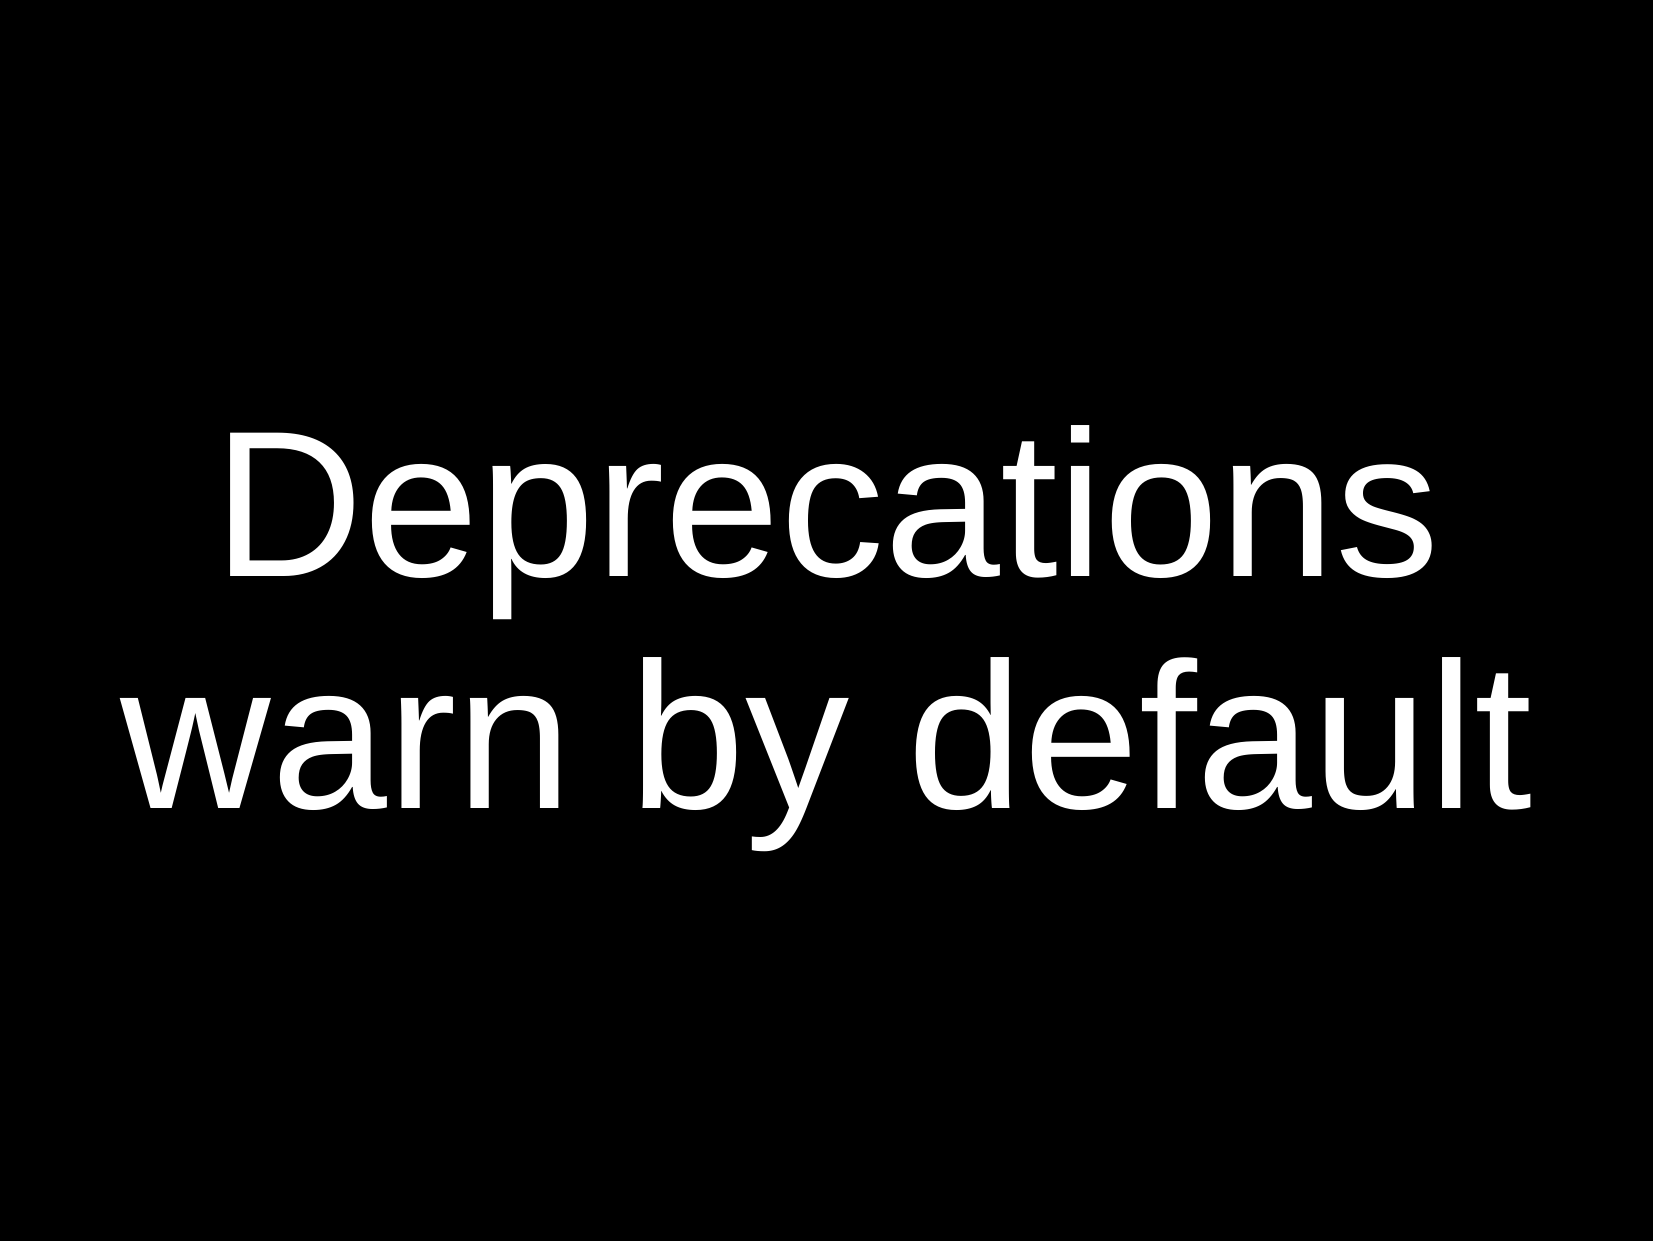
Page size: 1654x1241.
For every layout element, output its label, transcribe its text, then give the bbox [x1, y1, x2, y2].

title Deprecations warn by default [82, 101, 1571, 1140]
